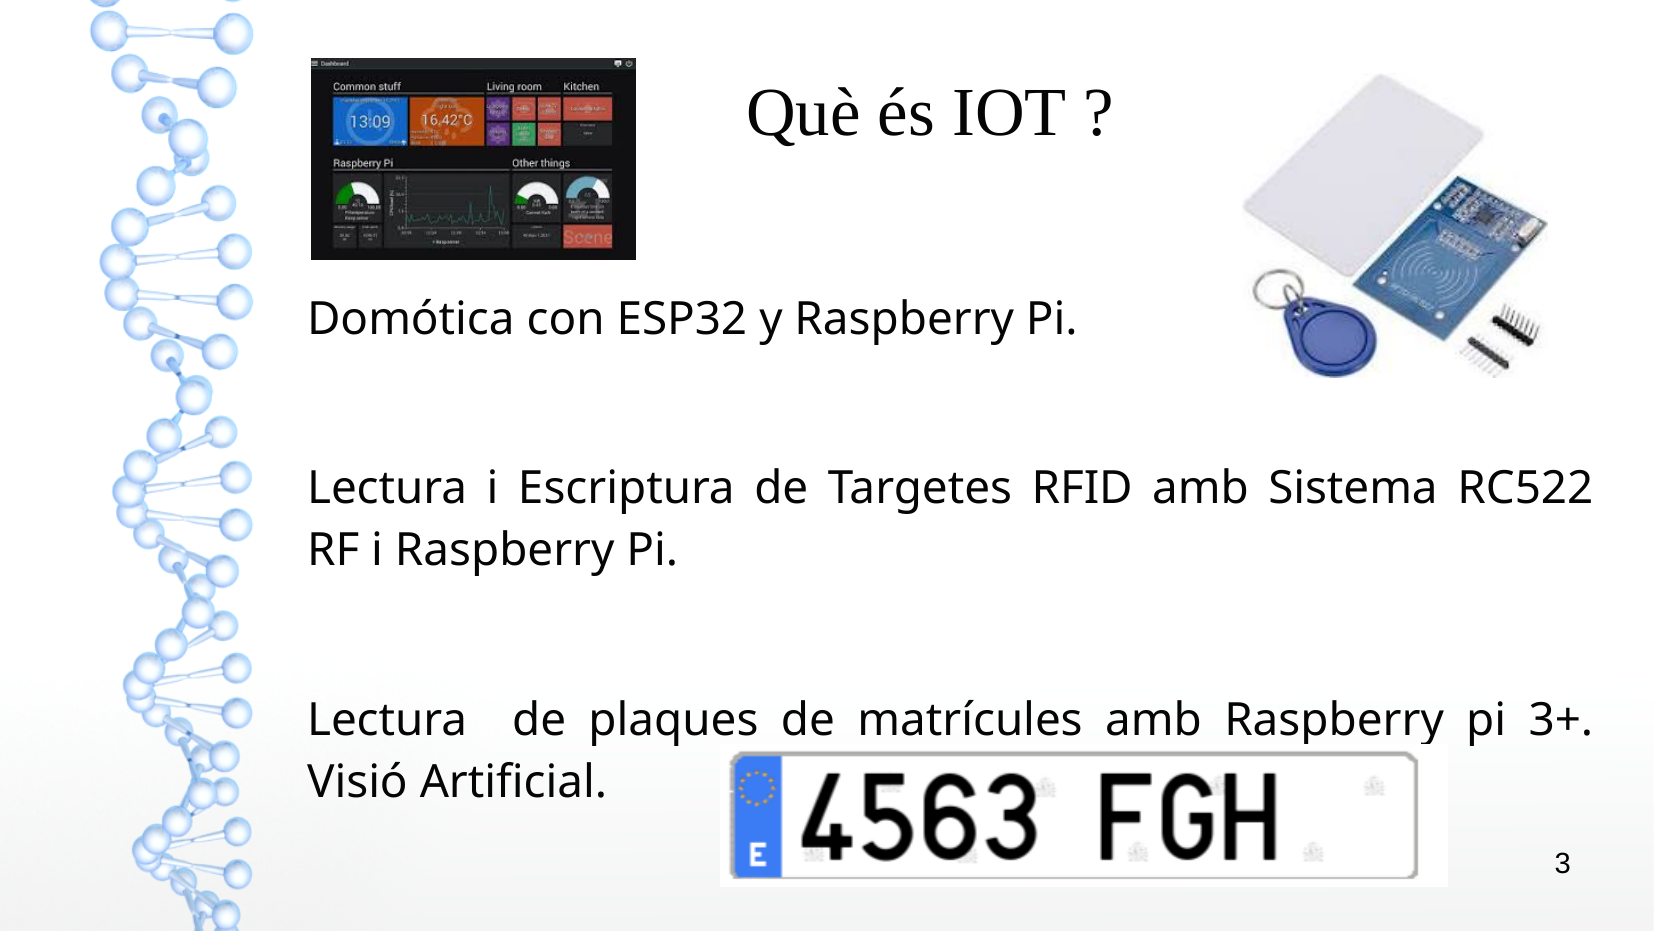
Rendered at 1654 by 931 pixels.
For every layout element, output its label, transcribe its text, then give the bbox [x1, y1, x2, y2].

title Què és IOT ? [265, 35, 1595, 188]
picture [0, 0, 1654, 931]
list Domótica con ESP32 y Raspberry Pi. Lectura i Escriptura de Targetes RFID amb Sistema RC522 RF i Raspberry Pi. Lectura de plaques de matrícules amb Raspberry pi 3+. Visió Artificial. [236, 188, 1595, 910]
